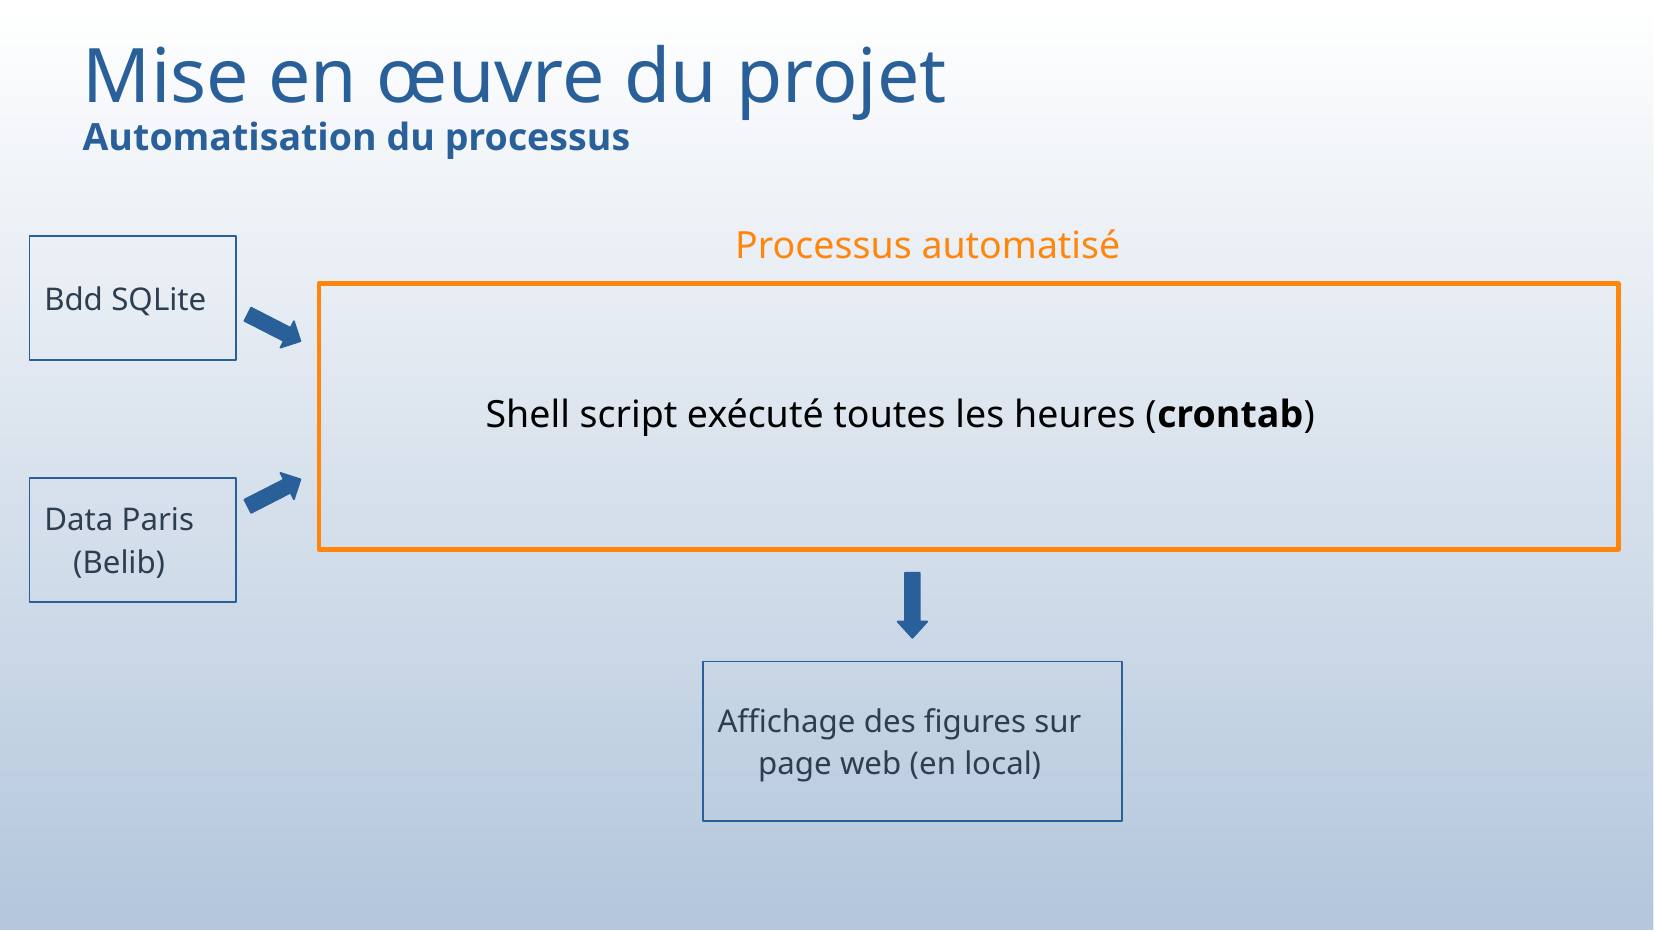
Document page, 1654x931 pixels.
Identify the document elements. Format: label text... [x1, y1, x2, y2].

text_box Automatisation du processus [67, 106, 934, 165]
text_box Bdd SQLite [29, 236, 237, 360]
text_box [59, 224, 1595, 931]
text_box Shell script exécuté toutes les heures (crontab) [470, 383, 1409, 443]
text_box [321, 286, 1595, 547]
title Mise en œuvre du projet [82, 0, 1571, 151]
text_box Data Paris (Belib) [29, 478, 237, 602]
text_box Affichage des figures sur page web (en local) [702, 661, 1123, 822]
text_box Processus automatisé [720, 215, 1160, 274]
